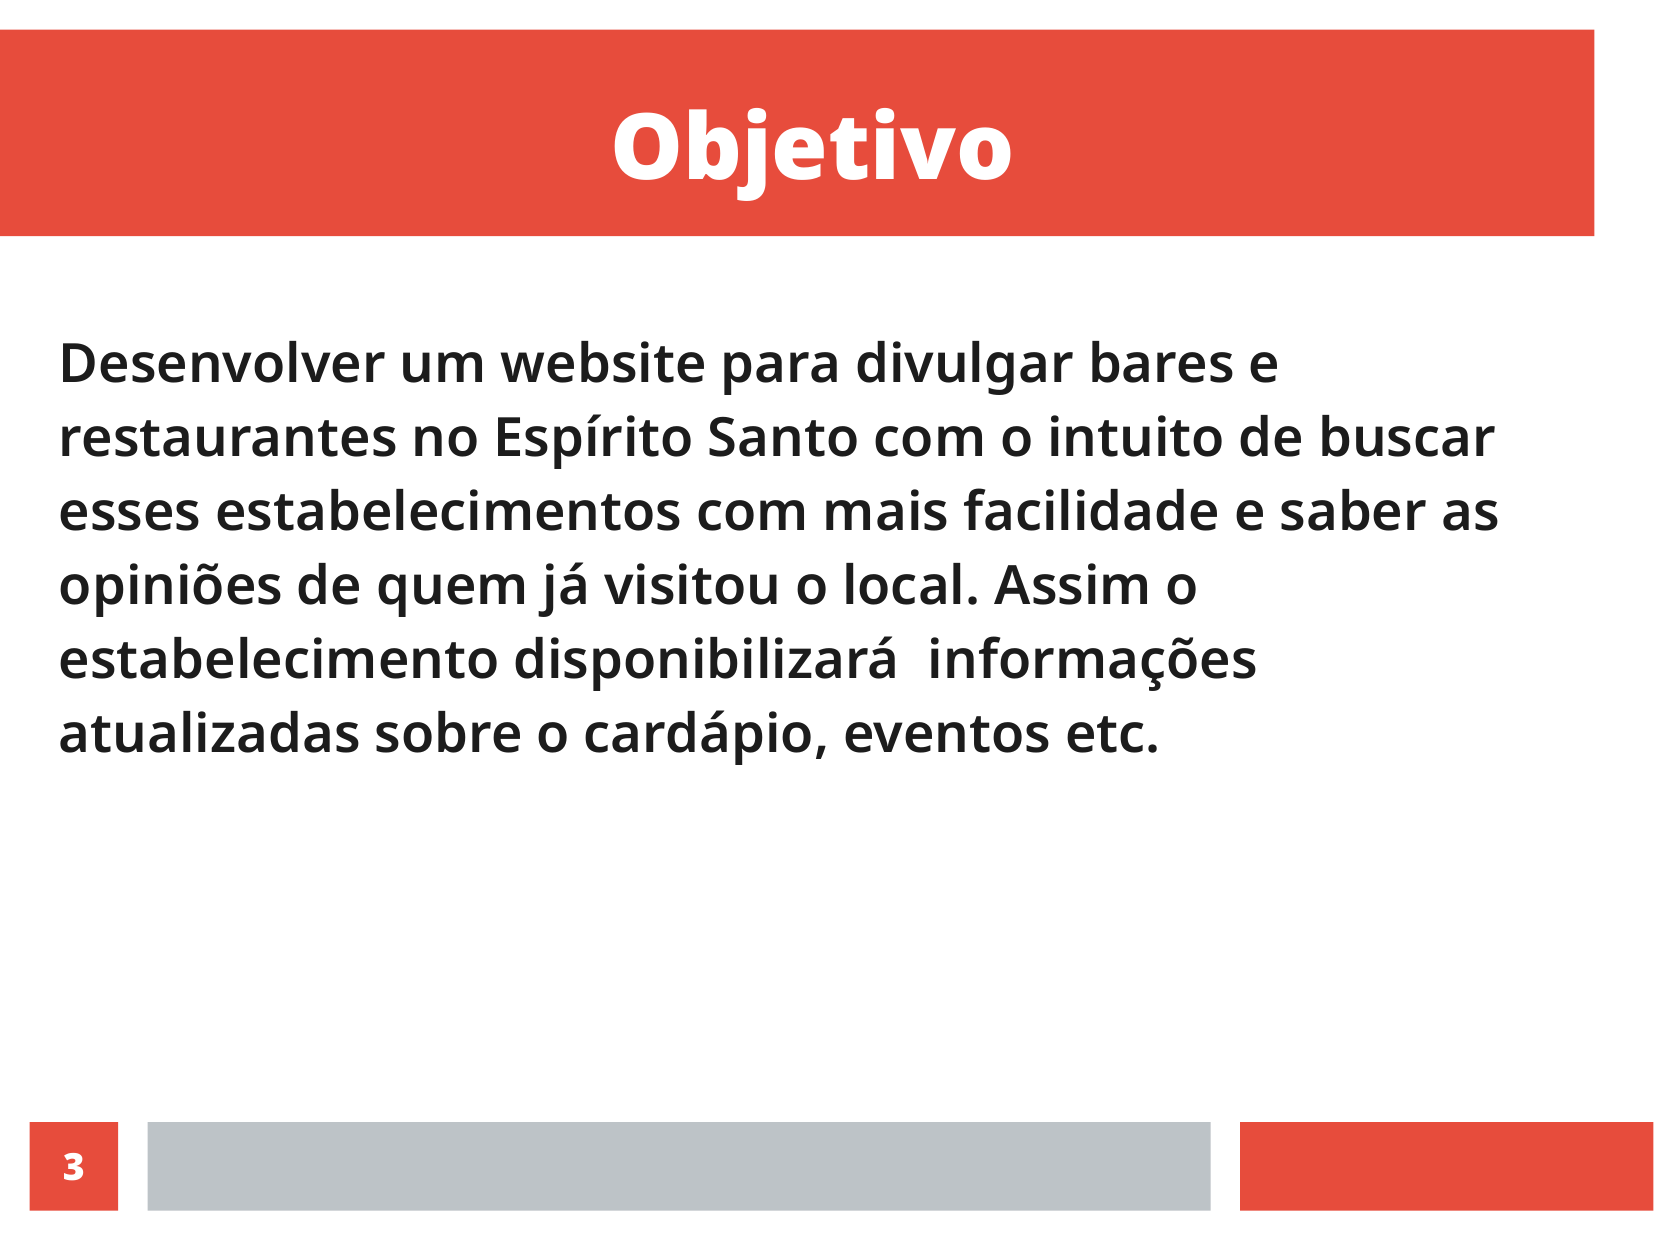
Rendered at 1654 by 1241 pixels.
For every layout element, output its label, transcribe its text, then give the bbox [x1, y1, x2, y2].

title Objetivo [59, 59, 1595, 207]
list Desenvolver um website para divulgar bares e restaurantes no Espírito Santo com o intuito de buscar esses estabelecimentos com mais facilidade e saber as opiniões de quem já visitou o local. Assim o estabelecimento disponibilizará informações atualizadas sobre o cardápio, eventos etc. [59, 324, 1565, 1093]
